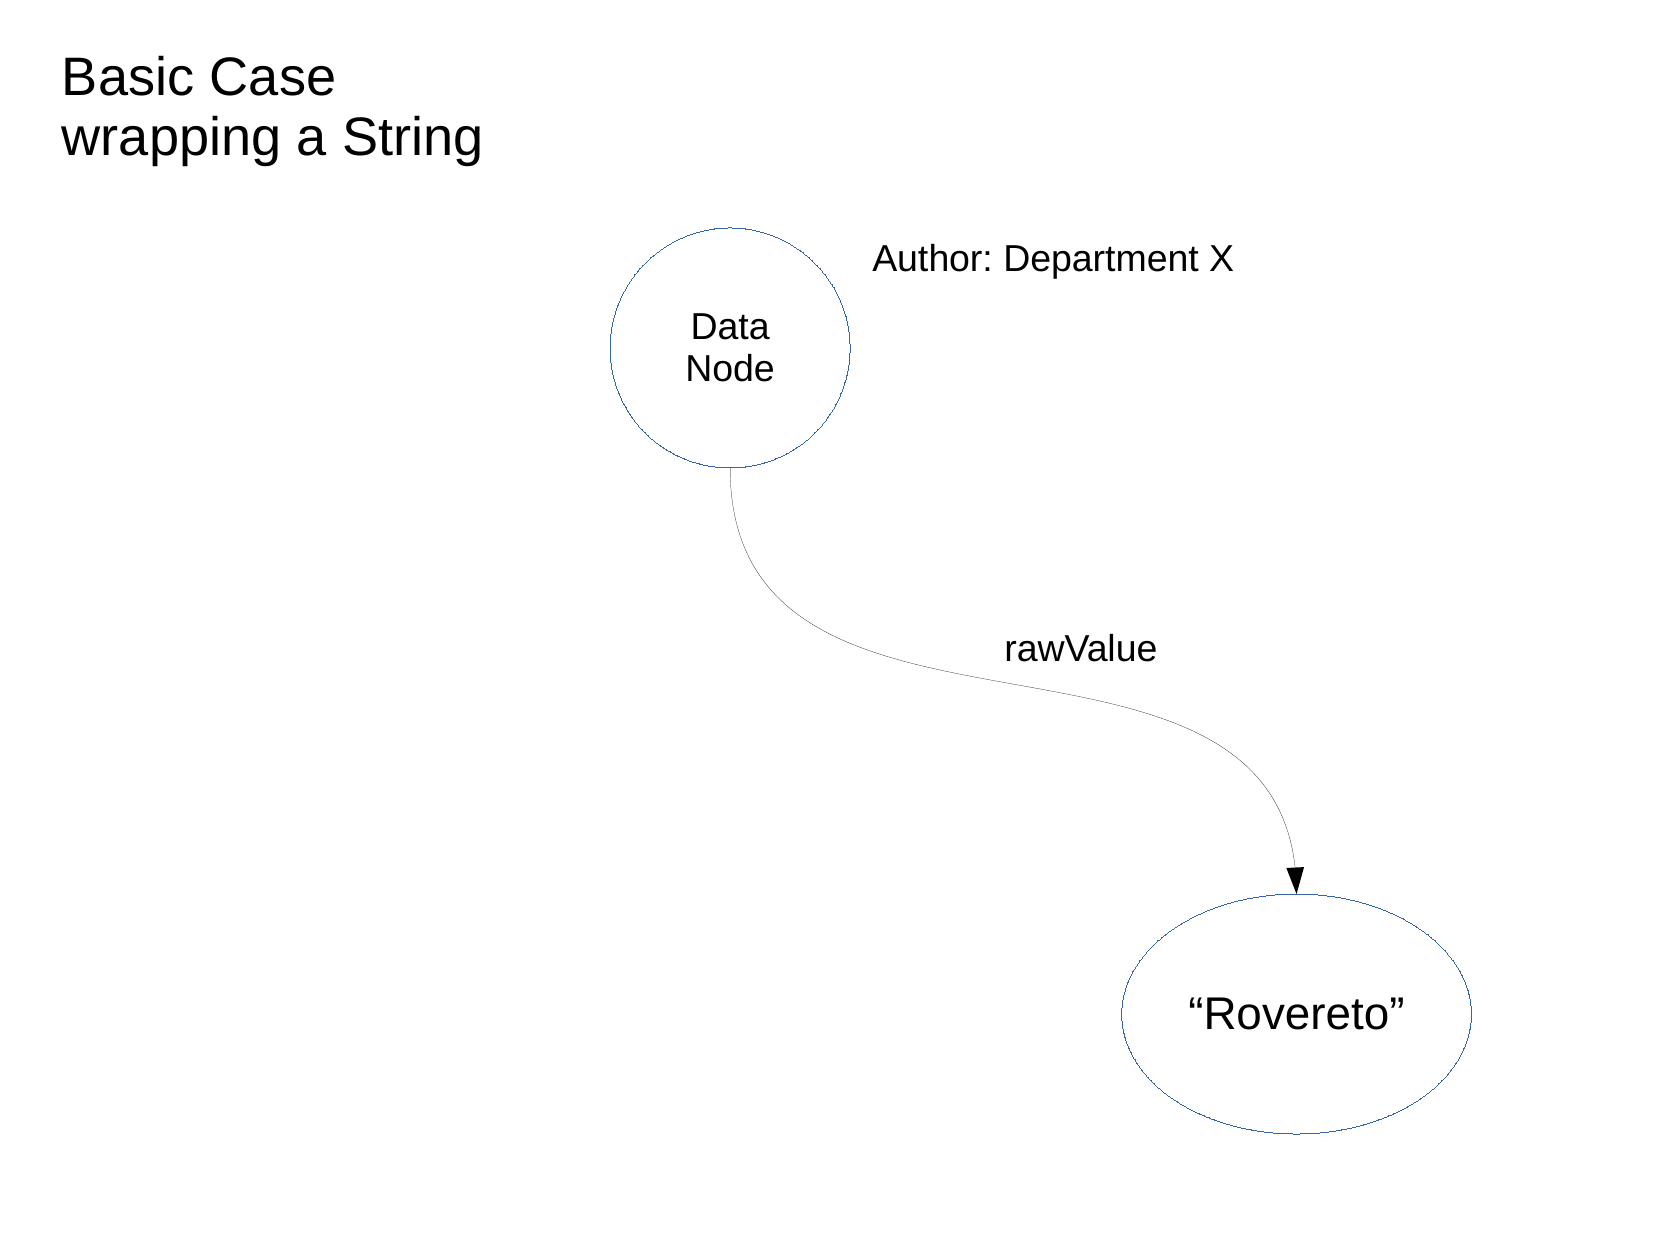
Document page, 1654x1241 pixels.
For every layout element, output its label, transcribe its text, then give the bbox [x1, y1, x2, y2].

text_box rawValue [989, 620, 1173, 678]
text_box Author: Department X [857, 229, 1250, 287]
text_box Basic Case wrapping a String [47, 38, 500, 175]
text_box Data Node [610, 227, 851, 468]
text_box “Rovereto” [1121, 894, 1472, 1135]
